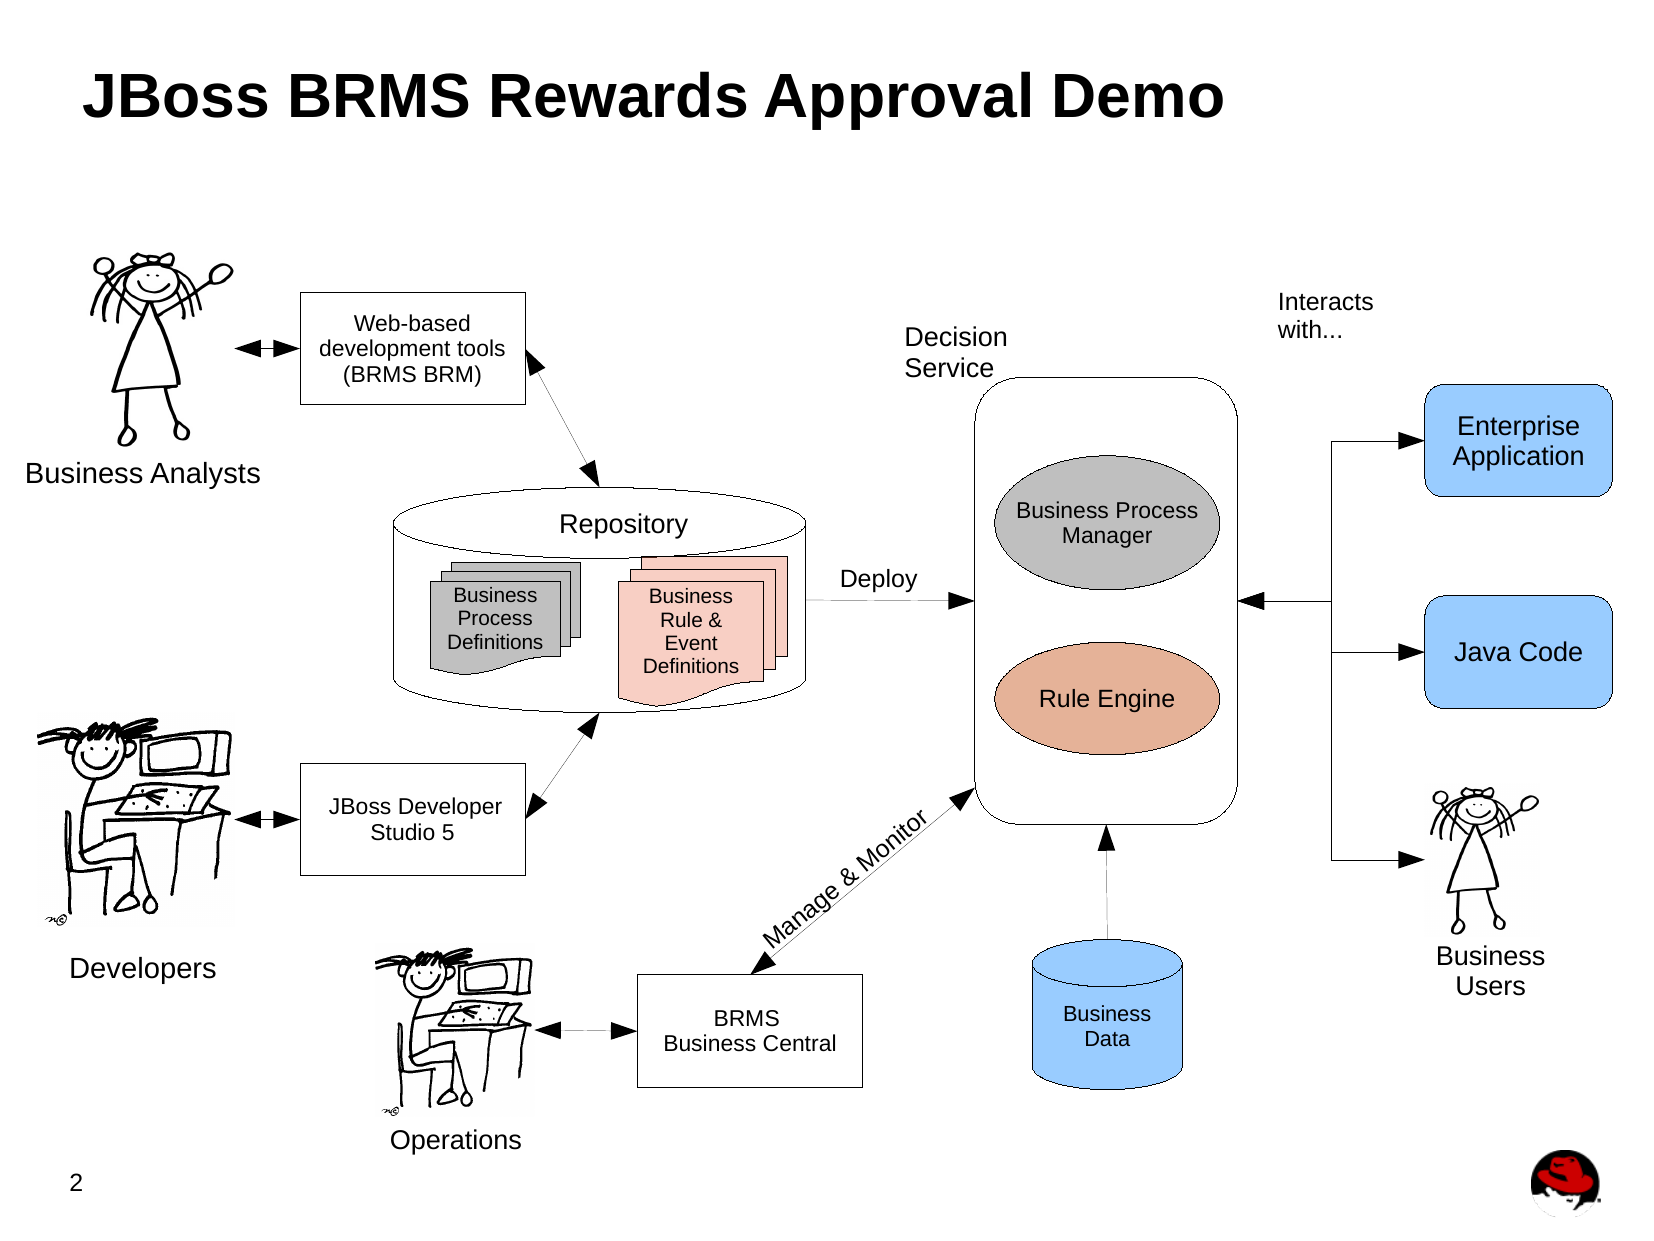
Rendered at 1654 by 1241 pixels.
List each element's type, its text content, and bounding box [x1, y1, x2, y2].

text_box Repository [534, 501, 713, 557]
text_box Java Code [1424, 595, 1613, 709]
text_box Operations [375, 1117, 538, 1163]
picture [1531, 1150, 1601, 1218]
text_box Business Users [1421, 933, 1564, 1009]
picture [375, 943, 535, 1117]
text_box BRMS Business Central [637, 974, 863, 1088]
text_box Business Analysts [10, 450, 275, 498]
text_box Interacts with... [1263, 280, 1414, 351]
text_box JBoss Developer Studio 5 [300, 763, 526, 876]
text_box Decision Service [889, 315, 1024, 391]
text_box Business Rule & Event Definitions [618, 556, 788, 707]
text_box Business Data [1032, 939, 1183, 1090]
text_box Deploy [825, 557, 933, 600]
title JBoss BRMS Rewards Approval Demo [82, 33, 1571, 159]
text_box [393, 487, 806, 713]
picture [37, 712, 235, 927]
text_box [974, 377, 1238, 825]
text_box Enterprise Application [1424, 384, 1613, 497]
text_box Manage & Monitor [741, 788, 949, 970]
text_box Rule Engine [994, 642, 1220, 755]
text_box Business Process Manager [994, 455, 1220, 590]
text_box Developers [54, 944, 232, 993]
text_box Web-based development tools (BRMS BRM) [300, 292, 526, 405]
picture [82, 247, 235, 451]
text_box Business Process Definitions [430, 562, 581, 675]
picture [1424, 783, 1540, 933]
